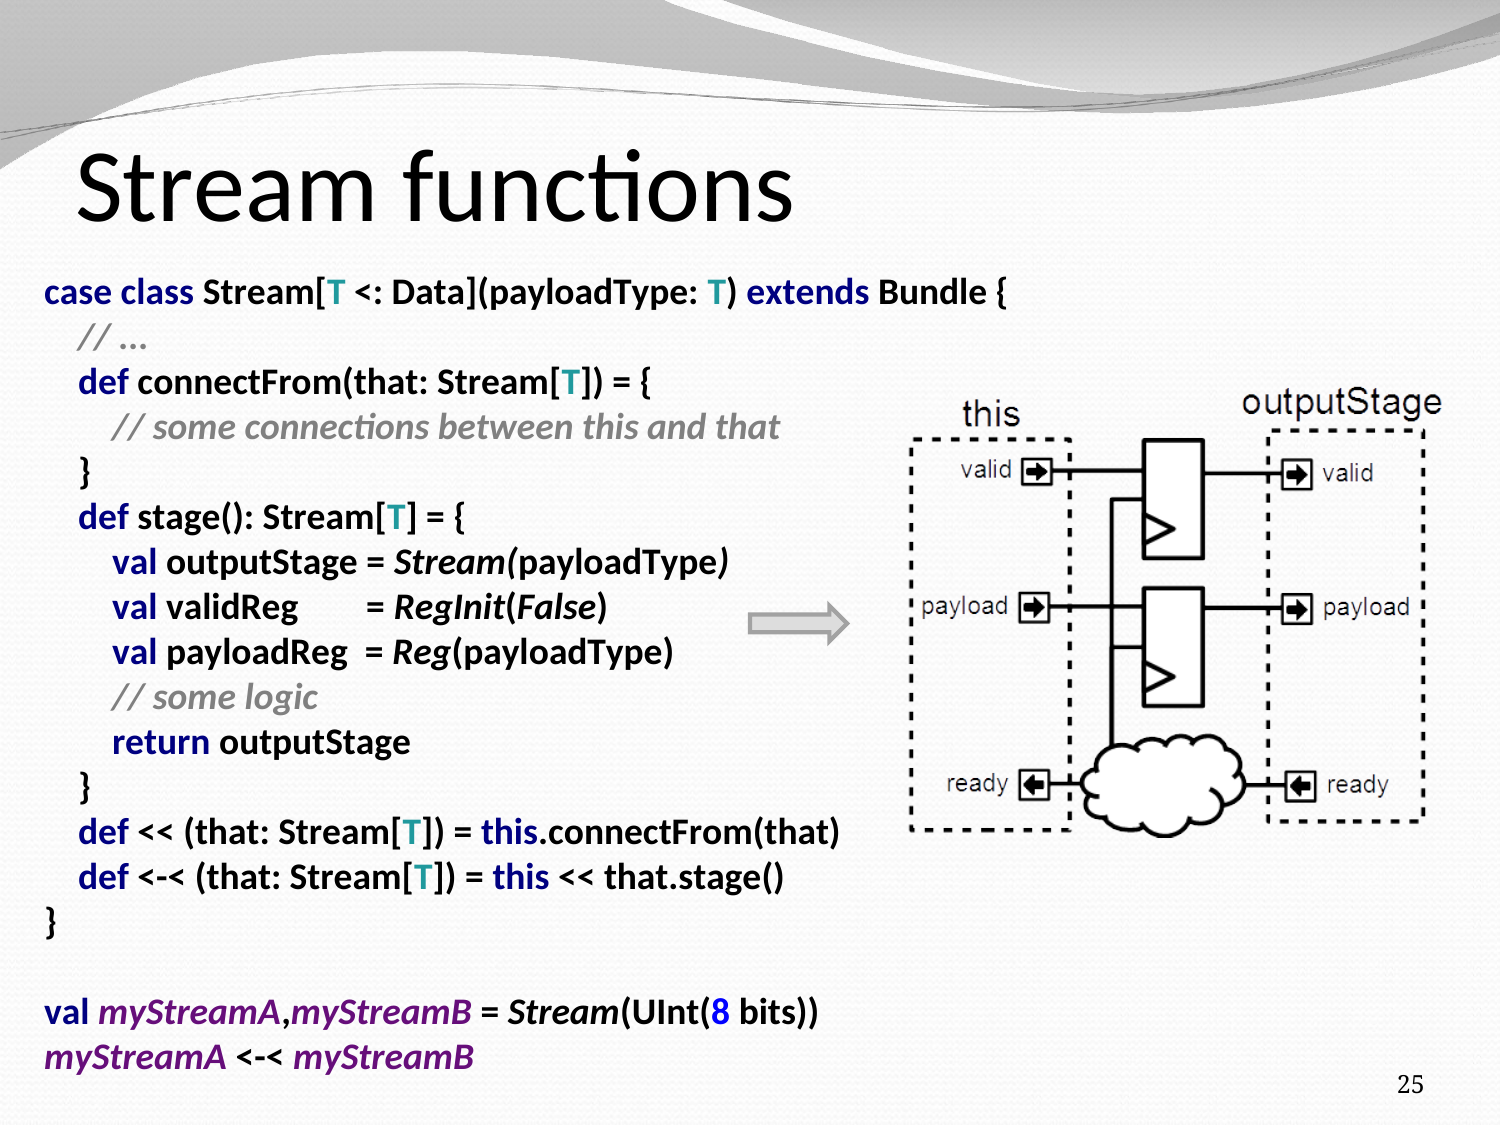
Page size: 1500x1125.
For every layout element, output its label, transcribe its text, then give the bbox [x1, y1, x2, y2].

text_box [749, 605, 848, 642]
text_box <numéro> [1299, 1042, 1426, 1103]
title Stream functions [75, 54, 1426, 243]
text_box case class Stream[T <: Data](payloadType: T) extends Bundle { // ... def connectFrom(that: Stream[T]) = { // some connections between this and that } def stage(): Stream[T] = { val outputStage = Stream(payloadType) val validReg = RegInit(False) val payloadReg = Reg(payloadType) // some logic return outputStage } def << (that: Stream[T]) = this.connectFrom(that) def <-< (that: Stream[T]) = this << that.stage() } val myStreamA,myStreamB = Stream(UInt(8 bits)) myStreamA <-< myStreamB [29, 259, 1024, 1085]
picture [0, 0, 1500, 1125]
